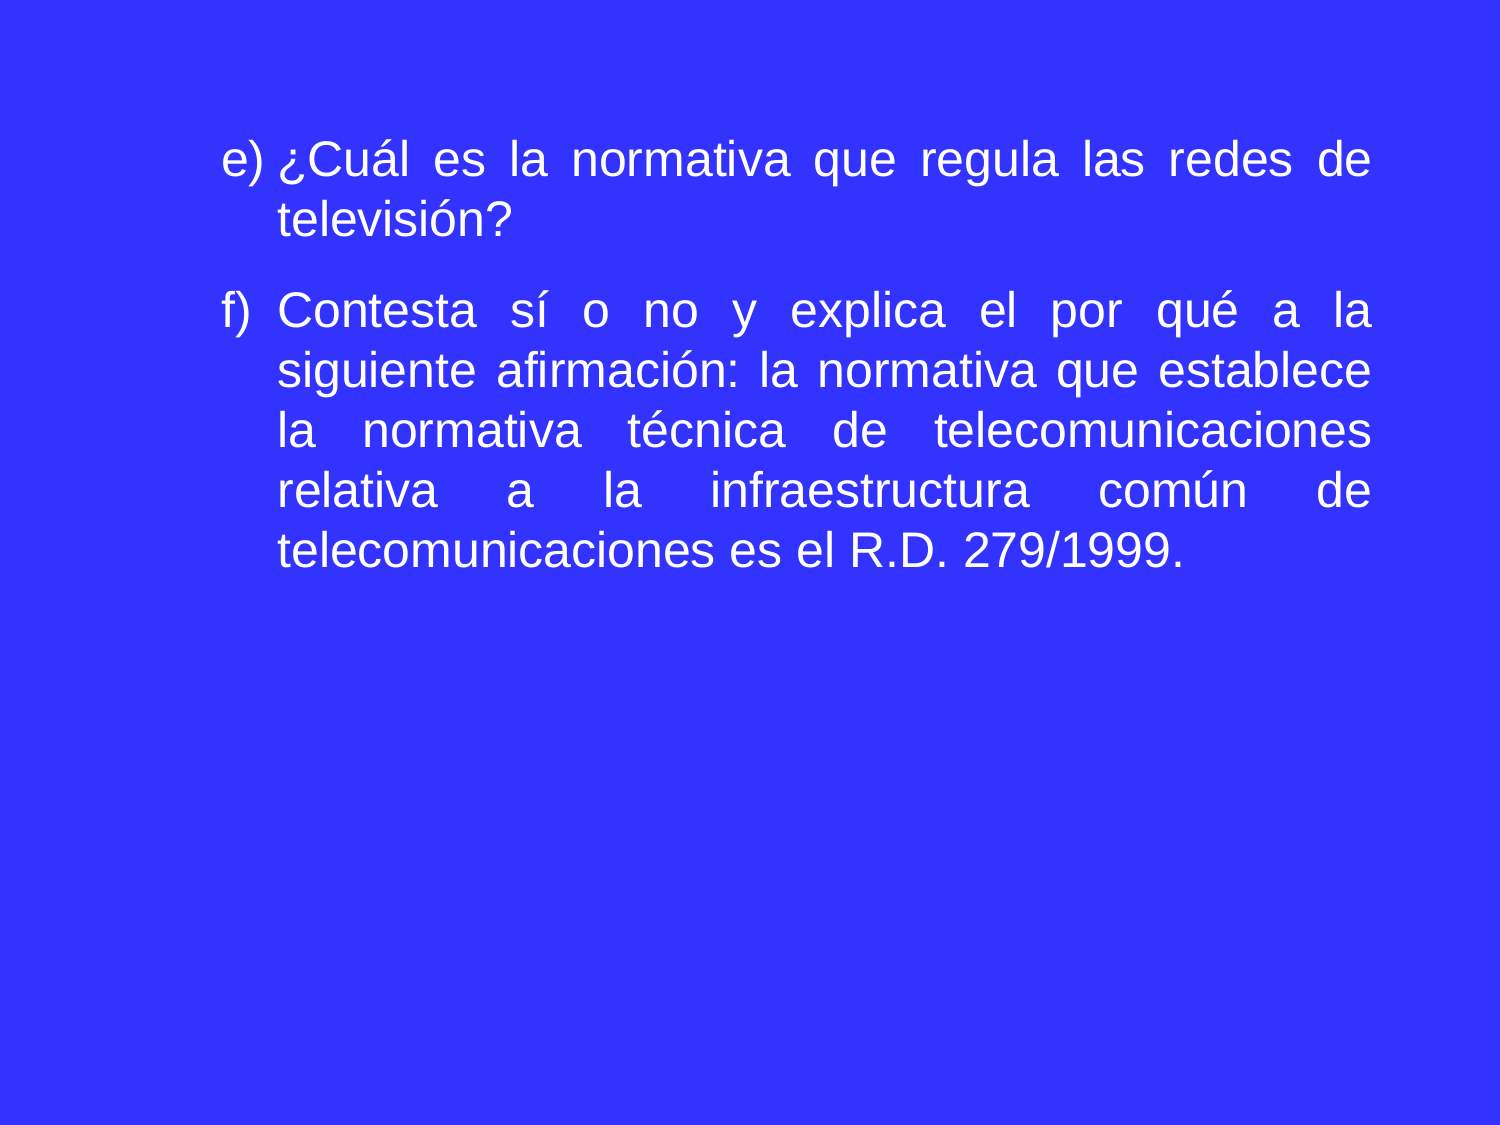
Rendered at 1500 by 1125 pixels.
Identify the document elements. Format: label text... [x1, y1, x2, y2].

text_box e) ¿Cuál es la normativa que regula las redes de televisión? f) Contesta sí o no y explica el por qué a la siguiente afirmación: la normativa que establece la normativa técnica de telecomunicaciones relativa a la infraestructura común de telecomunicaciones es el R.D. 279/1999. [206, 118, 1388, 586]
